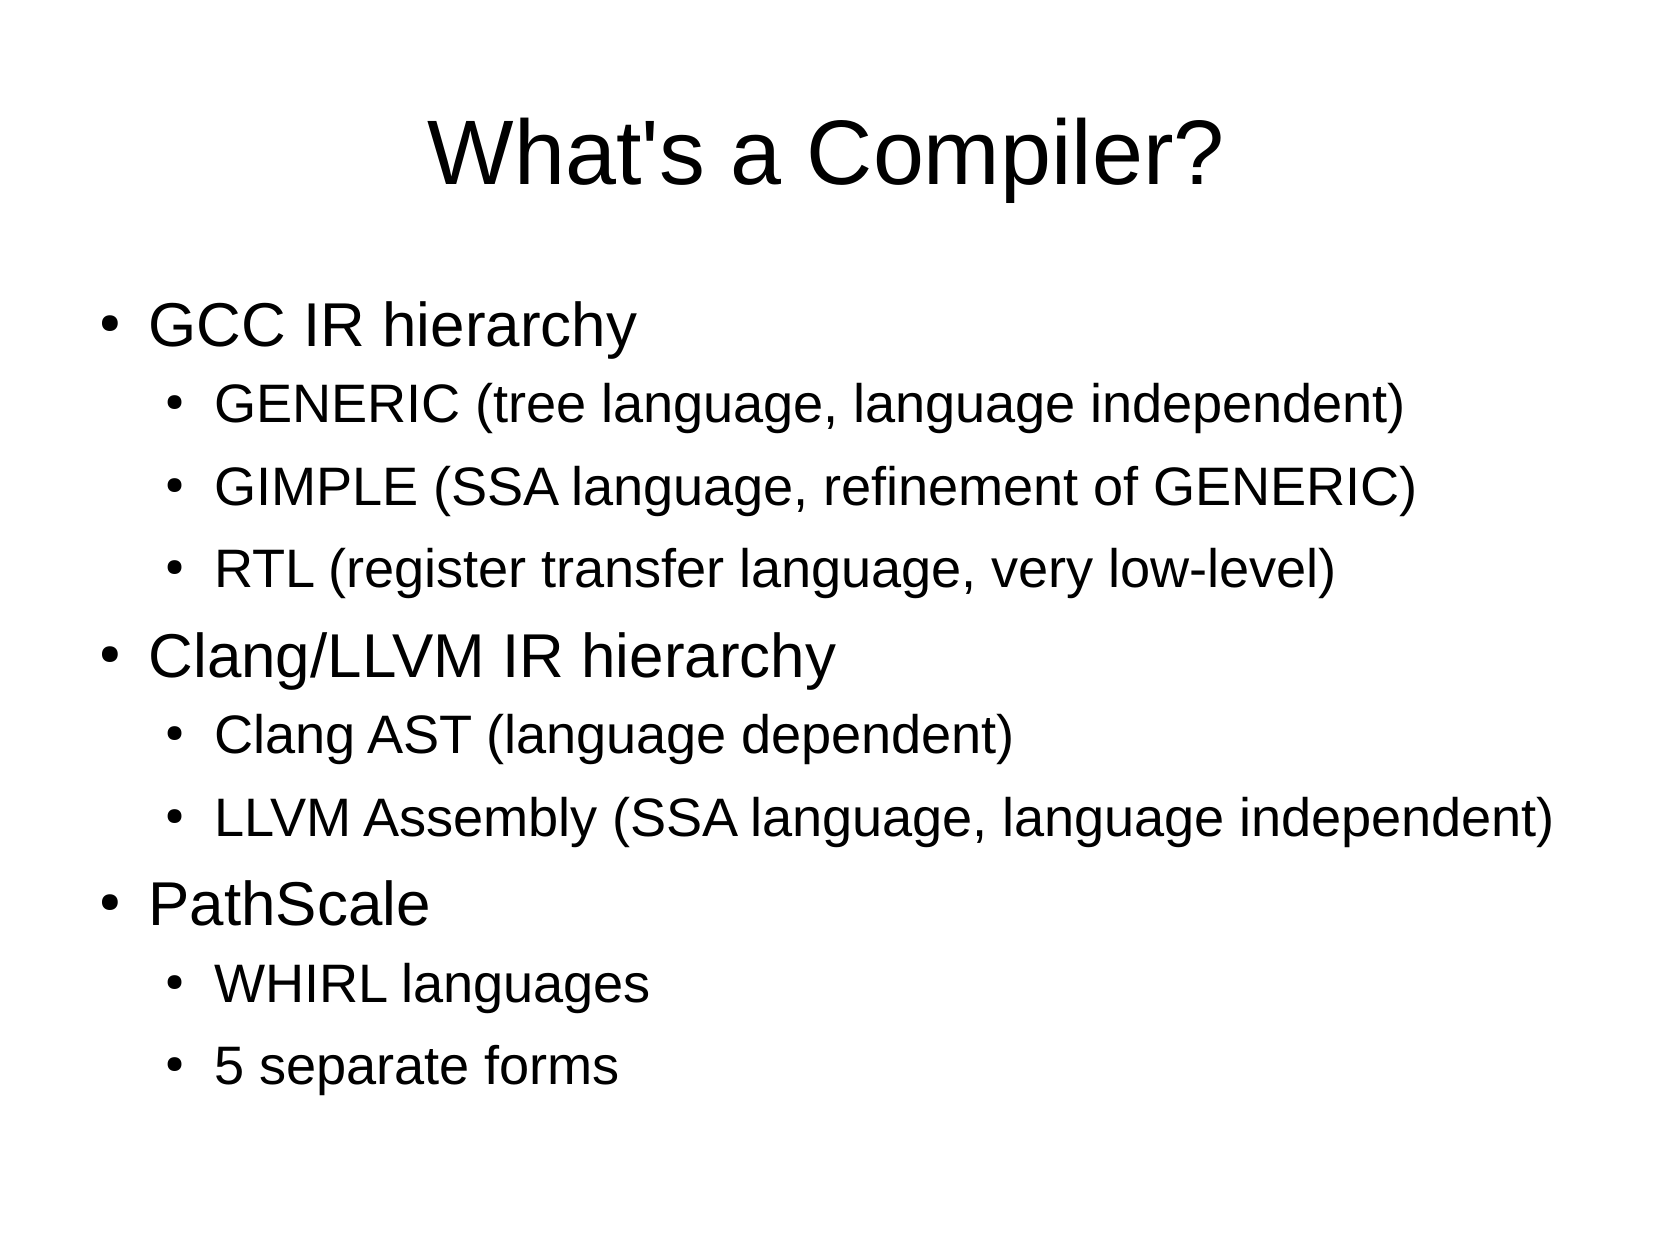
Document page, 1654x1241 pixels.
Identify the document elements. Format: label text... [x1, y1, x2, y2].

title What's a Compiler? [82, 49, 1571, 257]
list GCC IR hierarchy GENERIC (tree language, language independent) GIMPLE (SSA language, refinement of GENERIC) RTL (register transfer language, very low-level) Clang/LLVM IR hierarchy Clang AST (language dependent) LLVM Assembly (SSA language, language independent) PathScale WHIRL languages 5 separate forms [82, 290, 1571, 1109]
